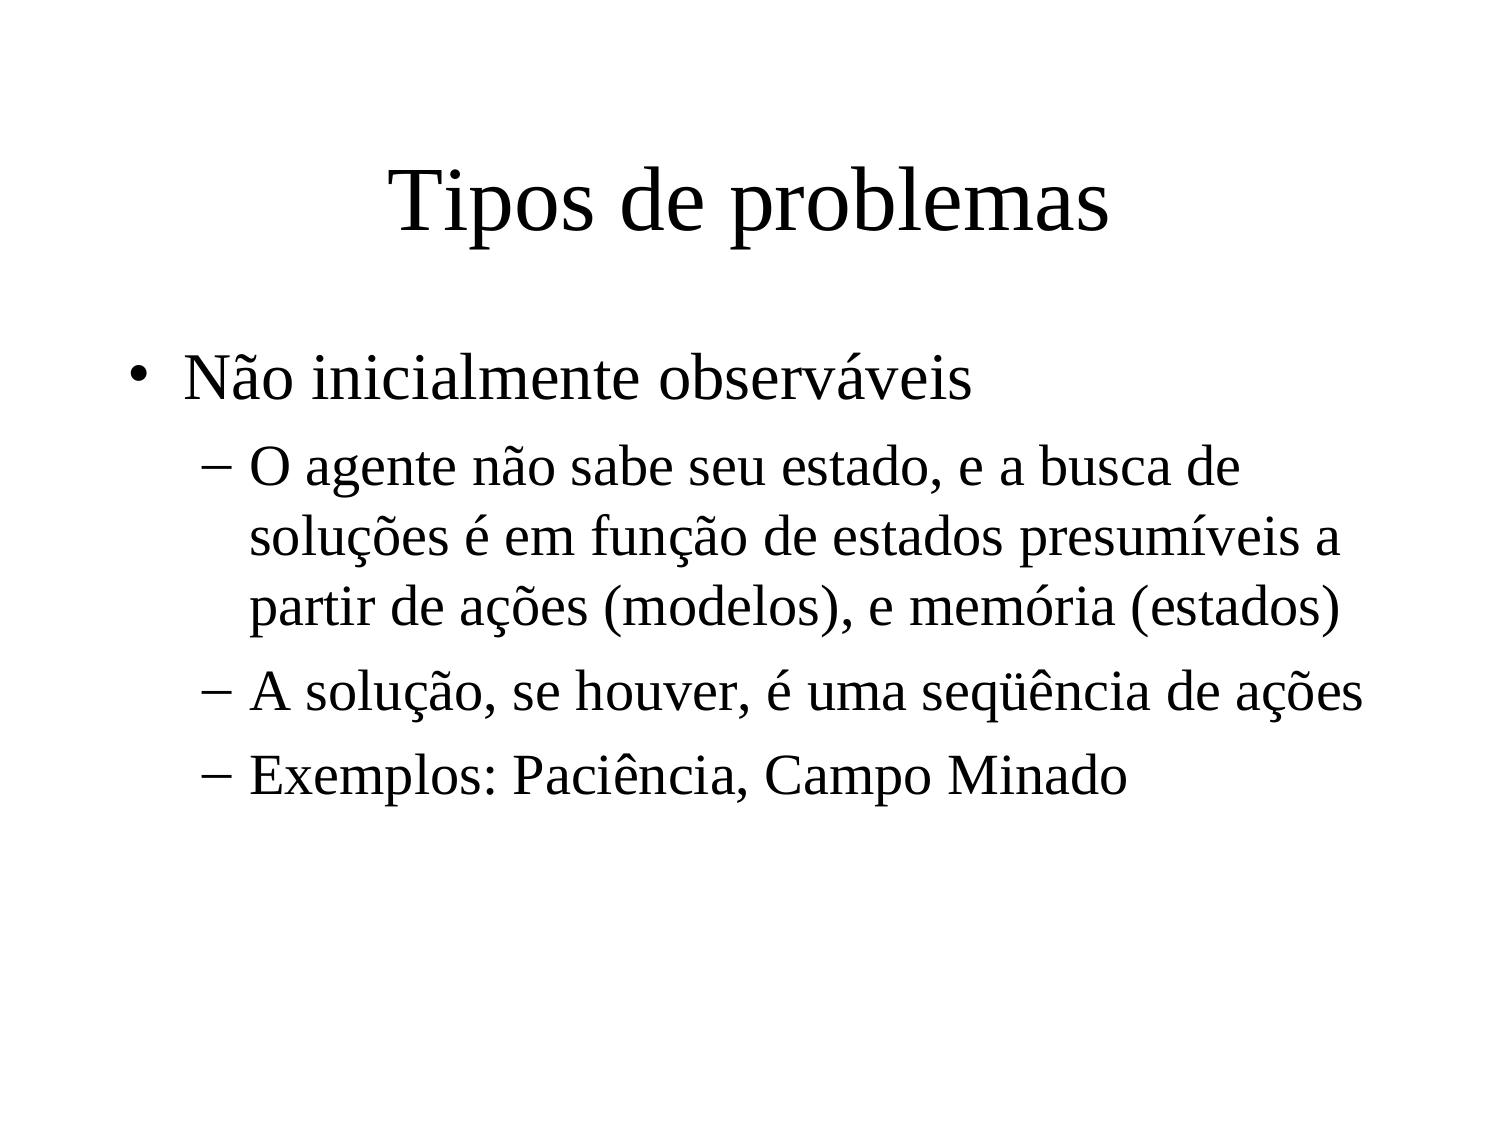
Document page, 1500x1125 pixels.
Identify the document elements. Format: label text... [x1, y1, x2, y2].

list Não inicialmente observáveis O agente não sabe seu estado, e a busca de soluções é em função de estados presumíveis a partir de ações (modelos), e memória (estados) A solução, se houver, é uma seqüência de ações Exemplos: Paciência, Campo Minado [112, 324, 1388, 1001]
title Tipos de problemas [112, 99, 1388, 288]
